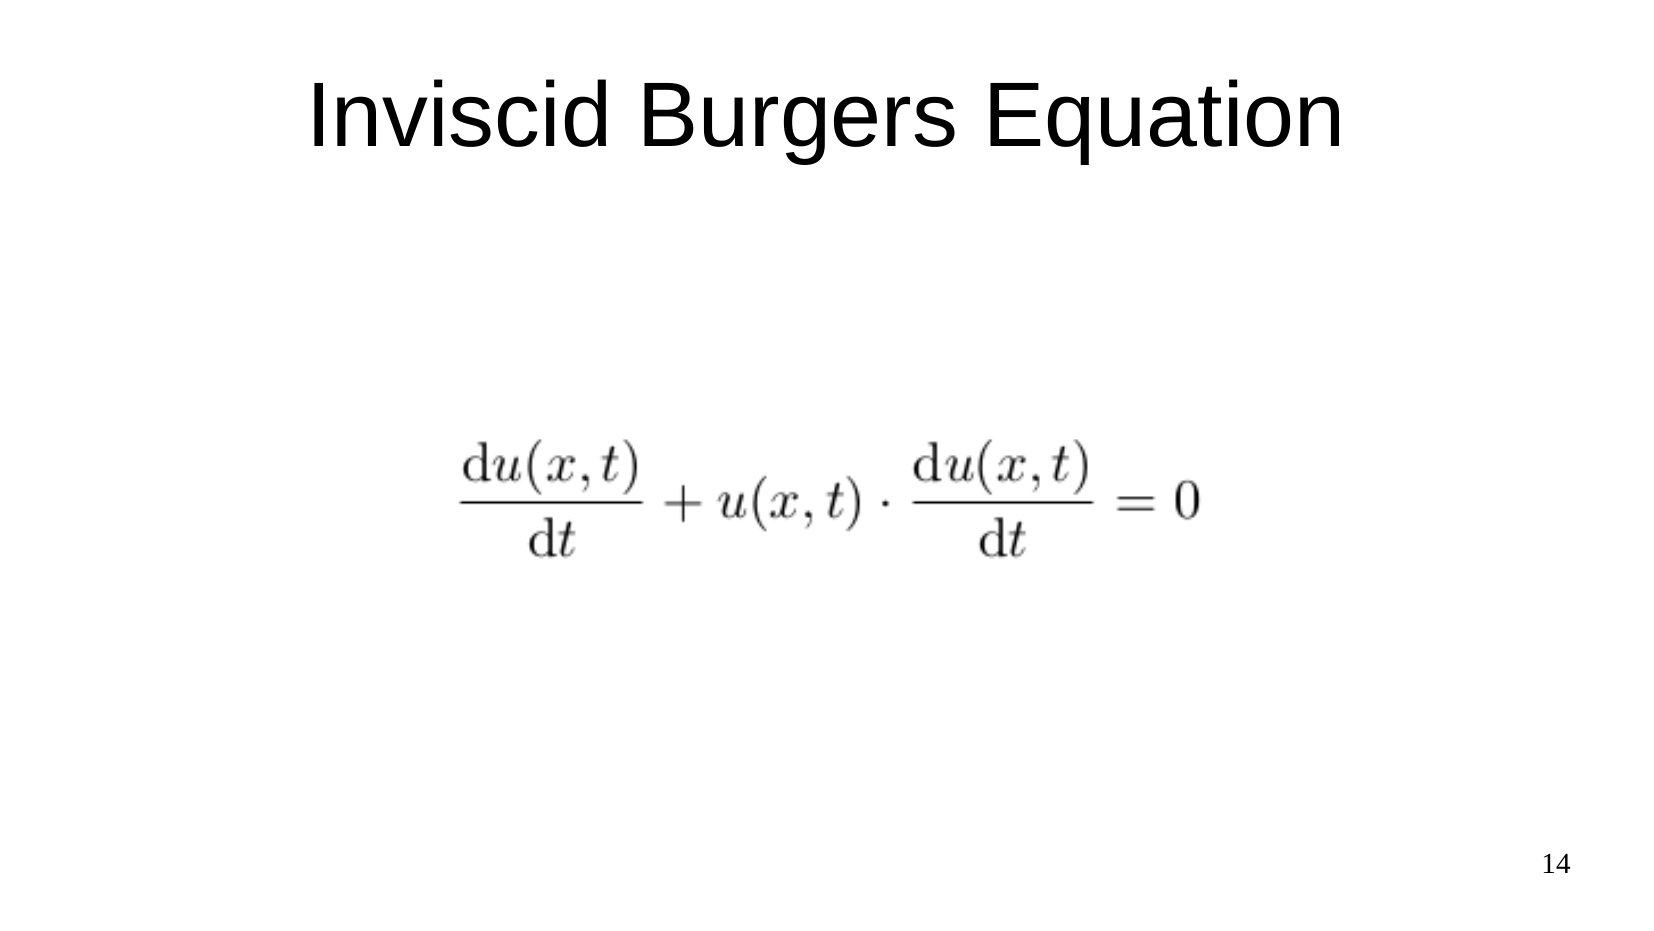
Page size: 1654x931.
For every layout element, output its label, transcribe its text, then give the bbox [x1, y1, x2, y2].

title Inviscid Burgers Equation [82, 37, 1571, 193]
picture [337, 374, 1313, 598]
